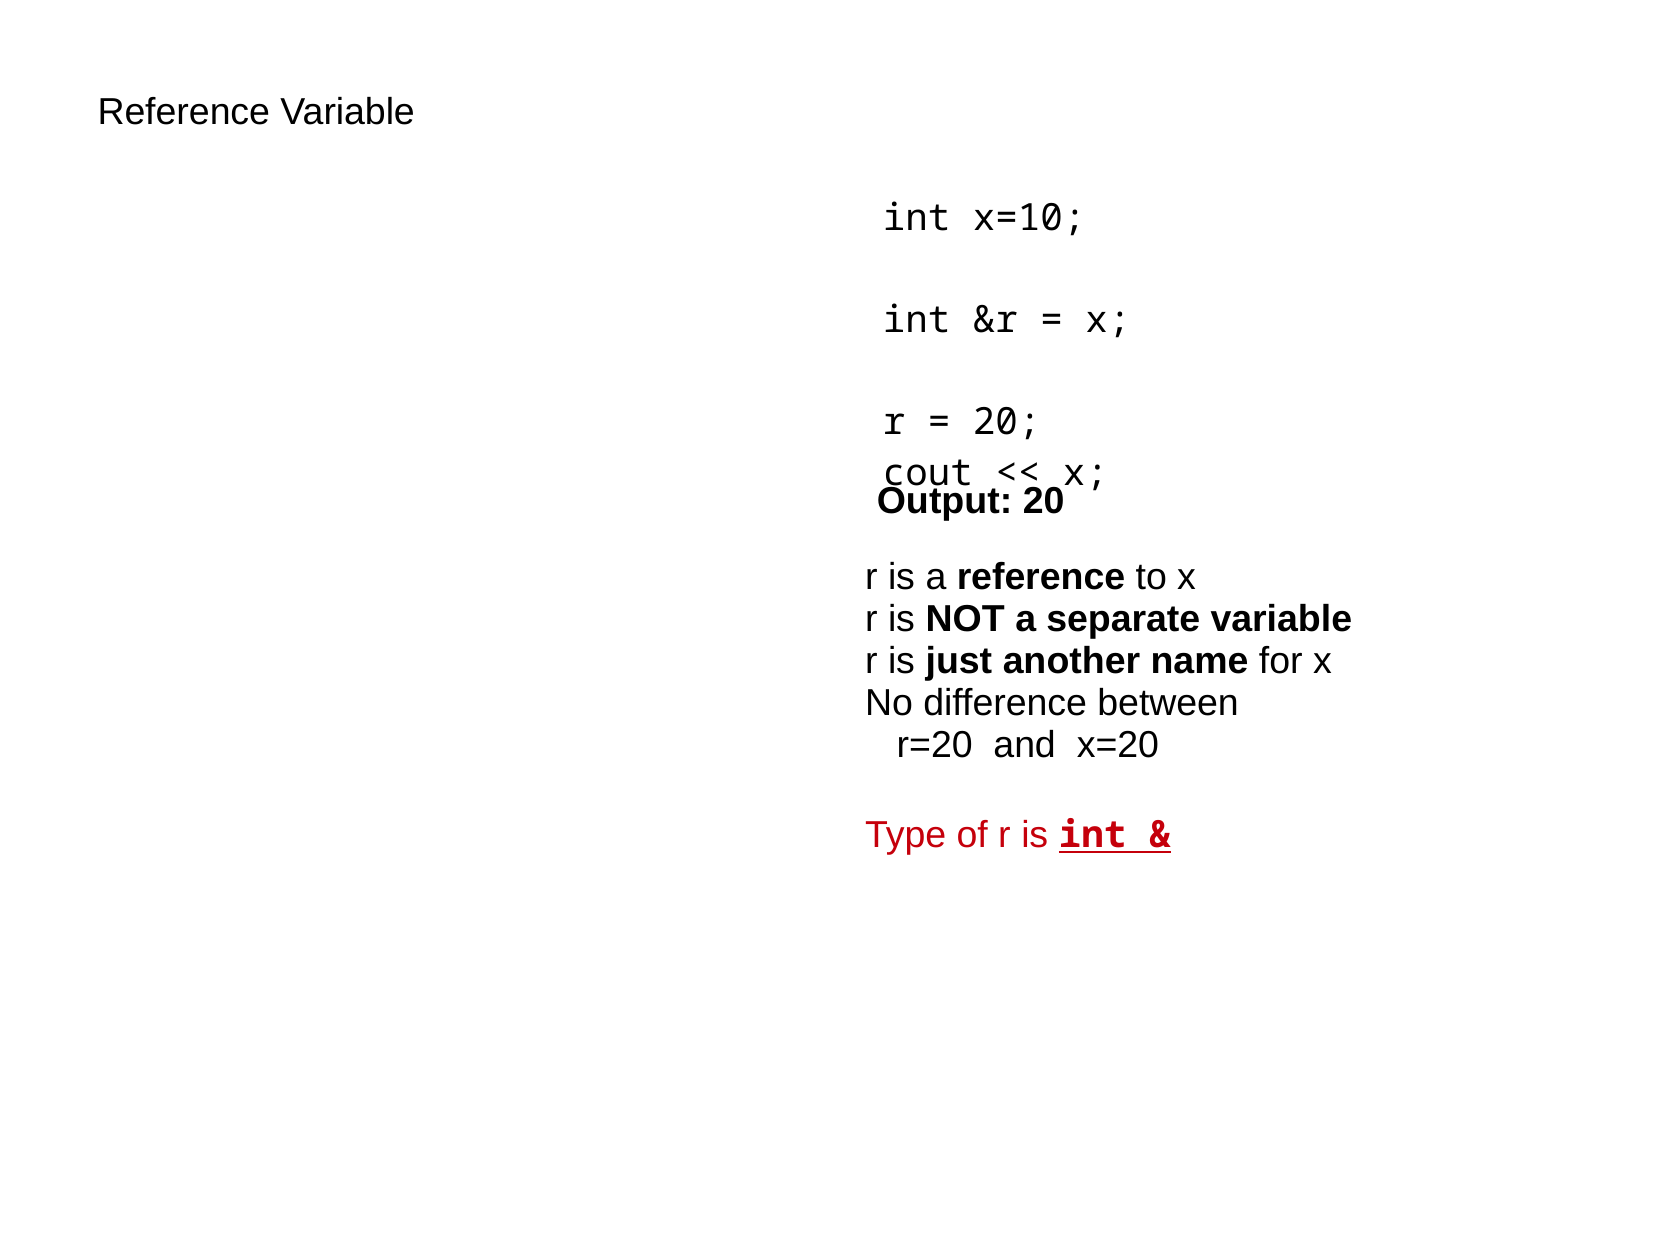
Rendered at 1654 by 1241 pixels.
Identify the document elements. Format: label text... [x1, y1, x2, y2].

text_box r is a reference to x r is NOT a separate variable r is just another name for x No difference between r=20 and x=20 Type of r is int & [850, 548, 1368, 861]
text_box Output: 20 [862, 472, 1080, 530]
text_box int x=10; int &r = x; r = 20; cout << x; [868, 183, 1146, 460]
text_box Reference Variable [82, 82, 430, 140]
